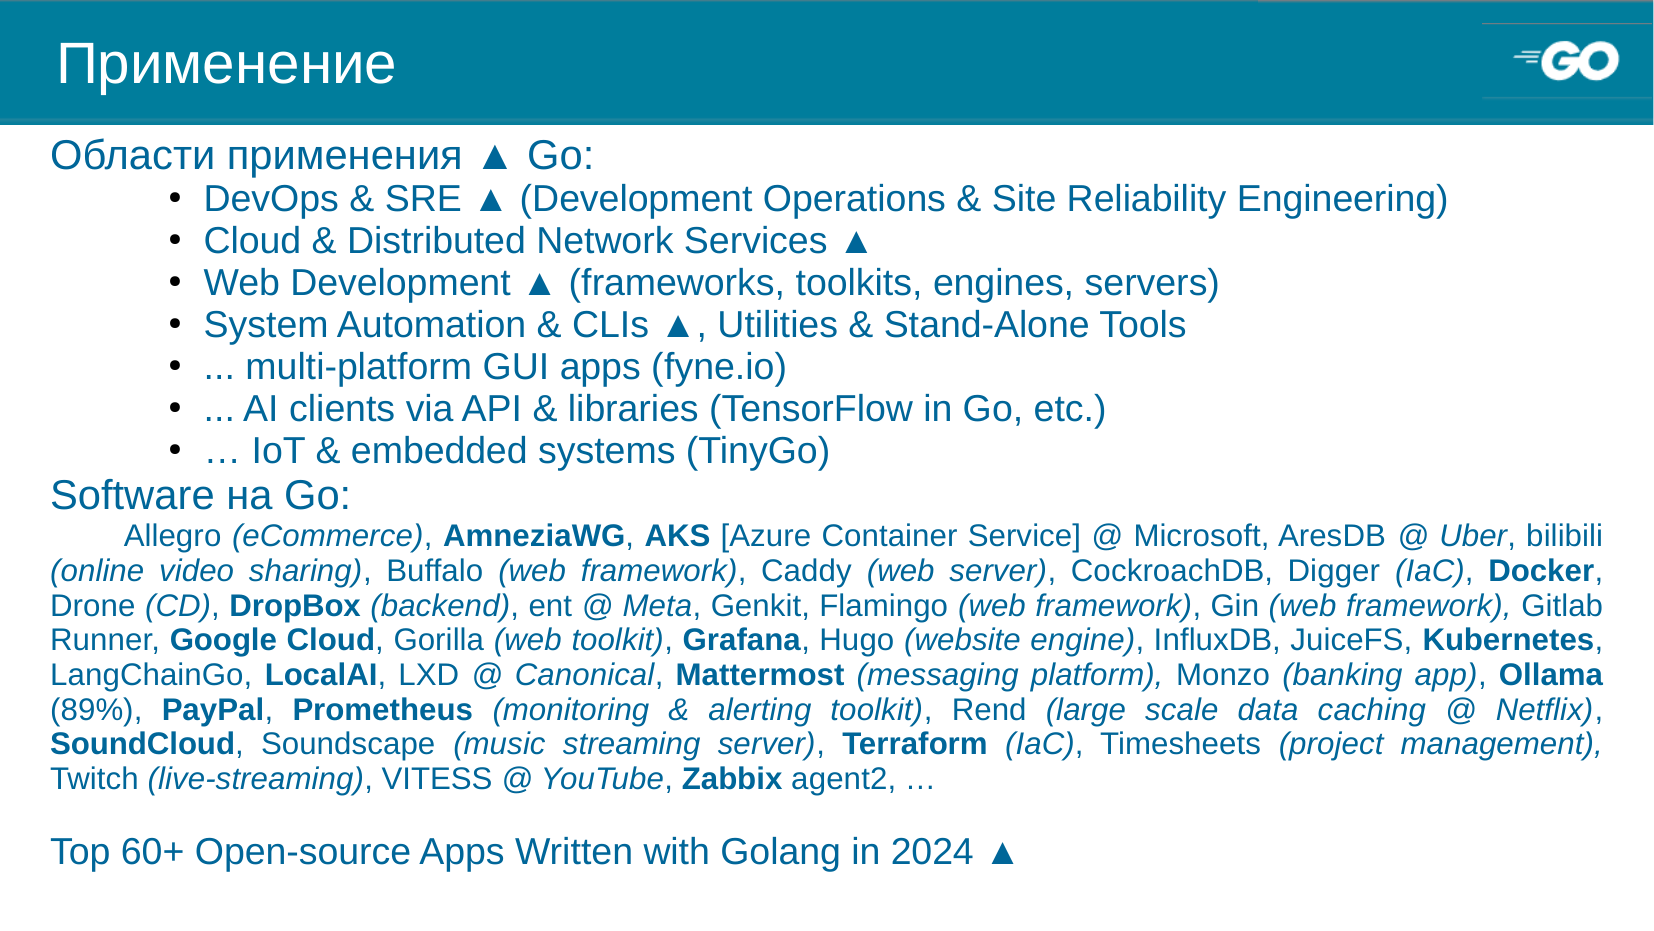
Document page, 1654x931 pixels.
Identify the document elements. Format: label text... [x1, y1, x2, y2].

picture [1542, 41, 1619, 81]
text_box Области применения ▲ Go: DevOps & SRE ▲ (Development Operations & Site Reliability Engineering) Cloud & Distributed Network Services ▲ Web Development ▲ (frameworks, toolkits, engines, servers) System Automation & CLIs ▲, Utilities & Stand-Alone Tools ... multi-platform GUI apps (fyne.io) ... AI clients via API & libraries (TensorFlow in Go, etc.) … IoT & embedded systems (TinyGo) Software на Go: Allegro (eCommerce), AmneziaWG, AKS [Azure Container Service] @ Microsoft, AresDB @ Uber, bilibili (online video sharing), Buffalo (web framework), Caddy (web server), CockroachDB, Digger (IaC), Docker, Drone (CD), DropBox (backend), ent @ Meta, Genkit, Flamingo (web framework), Gin (web framework), Gitlab Runner, Google Cloud, Gorilla (web toolkit), Grafana, Hugo (website engine), InfluxDB, JuiceFS, Kubernetes, LangChainGo, LocalAI, LXD @ Canonical, Mattermost (messaging platform), Monzo (banking app), Ollama (89%), PayPal, Prometheus (monitoring & alerting toolkit), Rend (large scale data caching @ Netflix), SoundCloud, Soundscape (music streaming server), Terraform (IaC), Timesheets (project management), Twitch (live-streaming), VITESS @ YouTube, Zabbix agent2, … Top 60+ Open-source Apps Written with Golang in 2024 ▲ [35, 124, 1619, 914]
text_box Применение [41, 23, 1495, 104]
